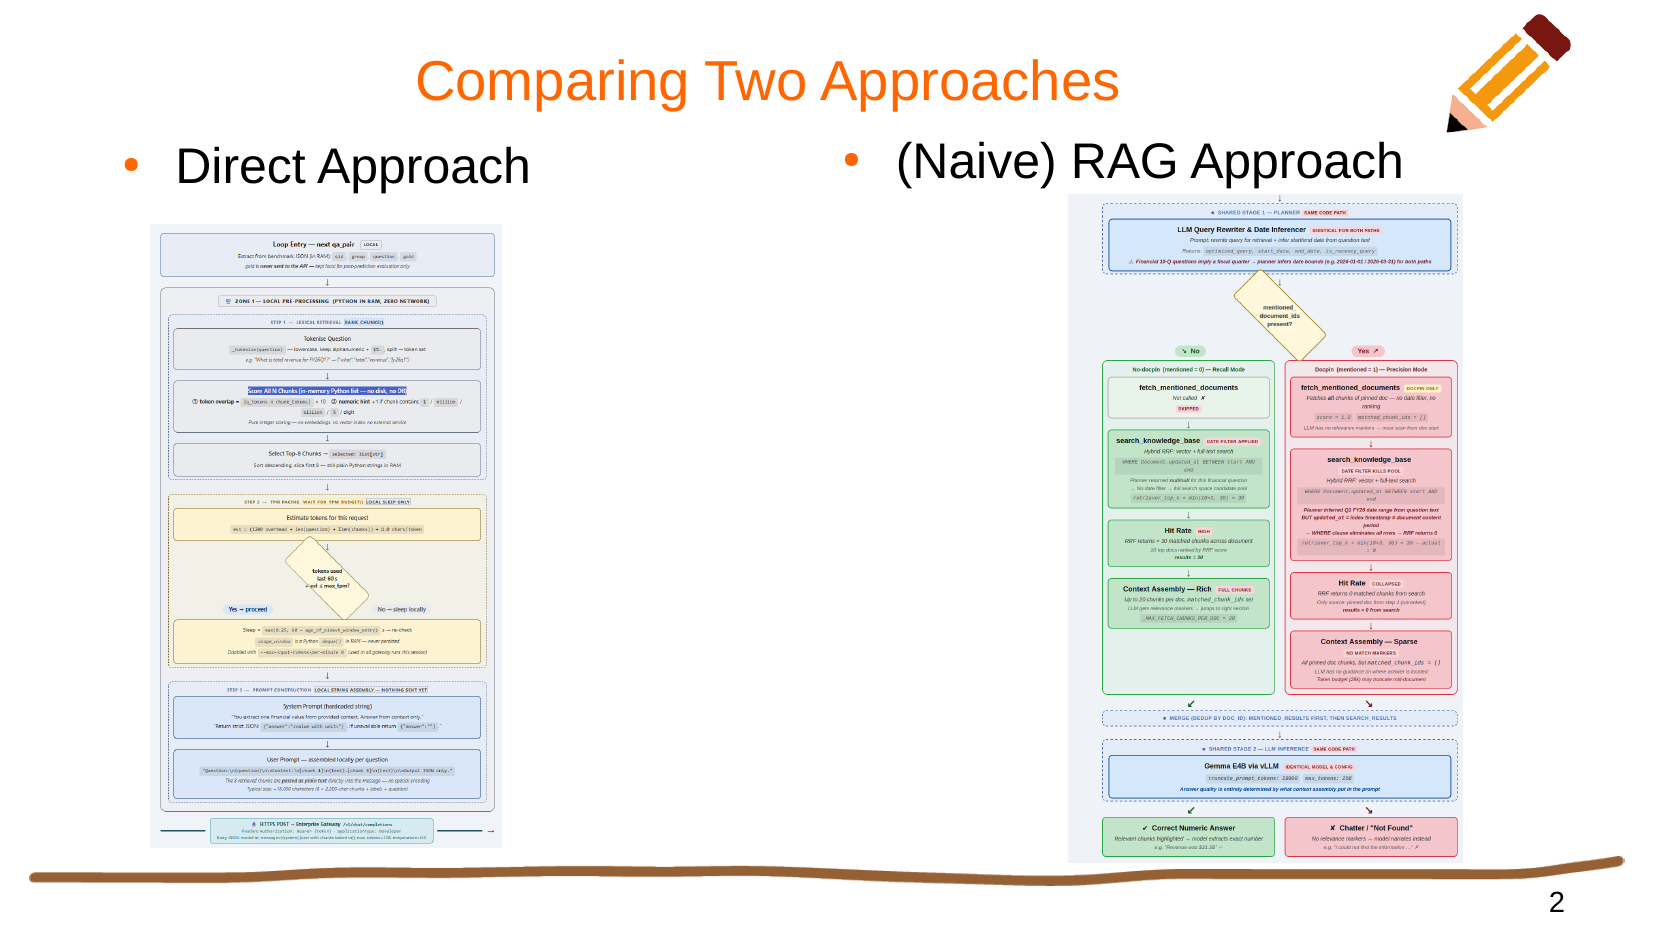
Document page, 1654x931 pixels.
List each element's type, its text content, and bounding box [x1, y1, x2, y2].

picture [1446, 14, 1571, 133]
picture [150, 224, 502, 848]
picture [29, 194, 1625, 886]
list (Naive) RAG Approach [825, 132, 1546, 783]
title Comparing Two Approaches [88, 29, 1447, 133]
list Direct Approach [104, 137, 826, 788]
